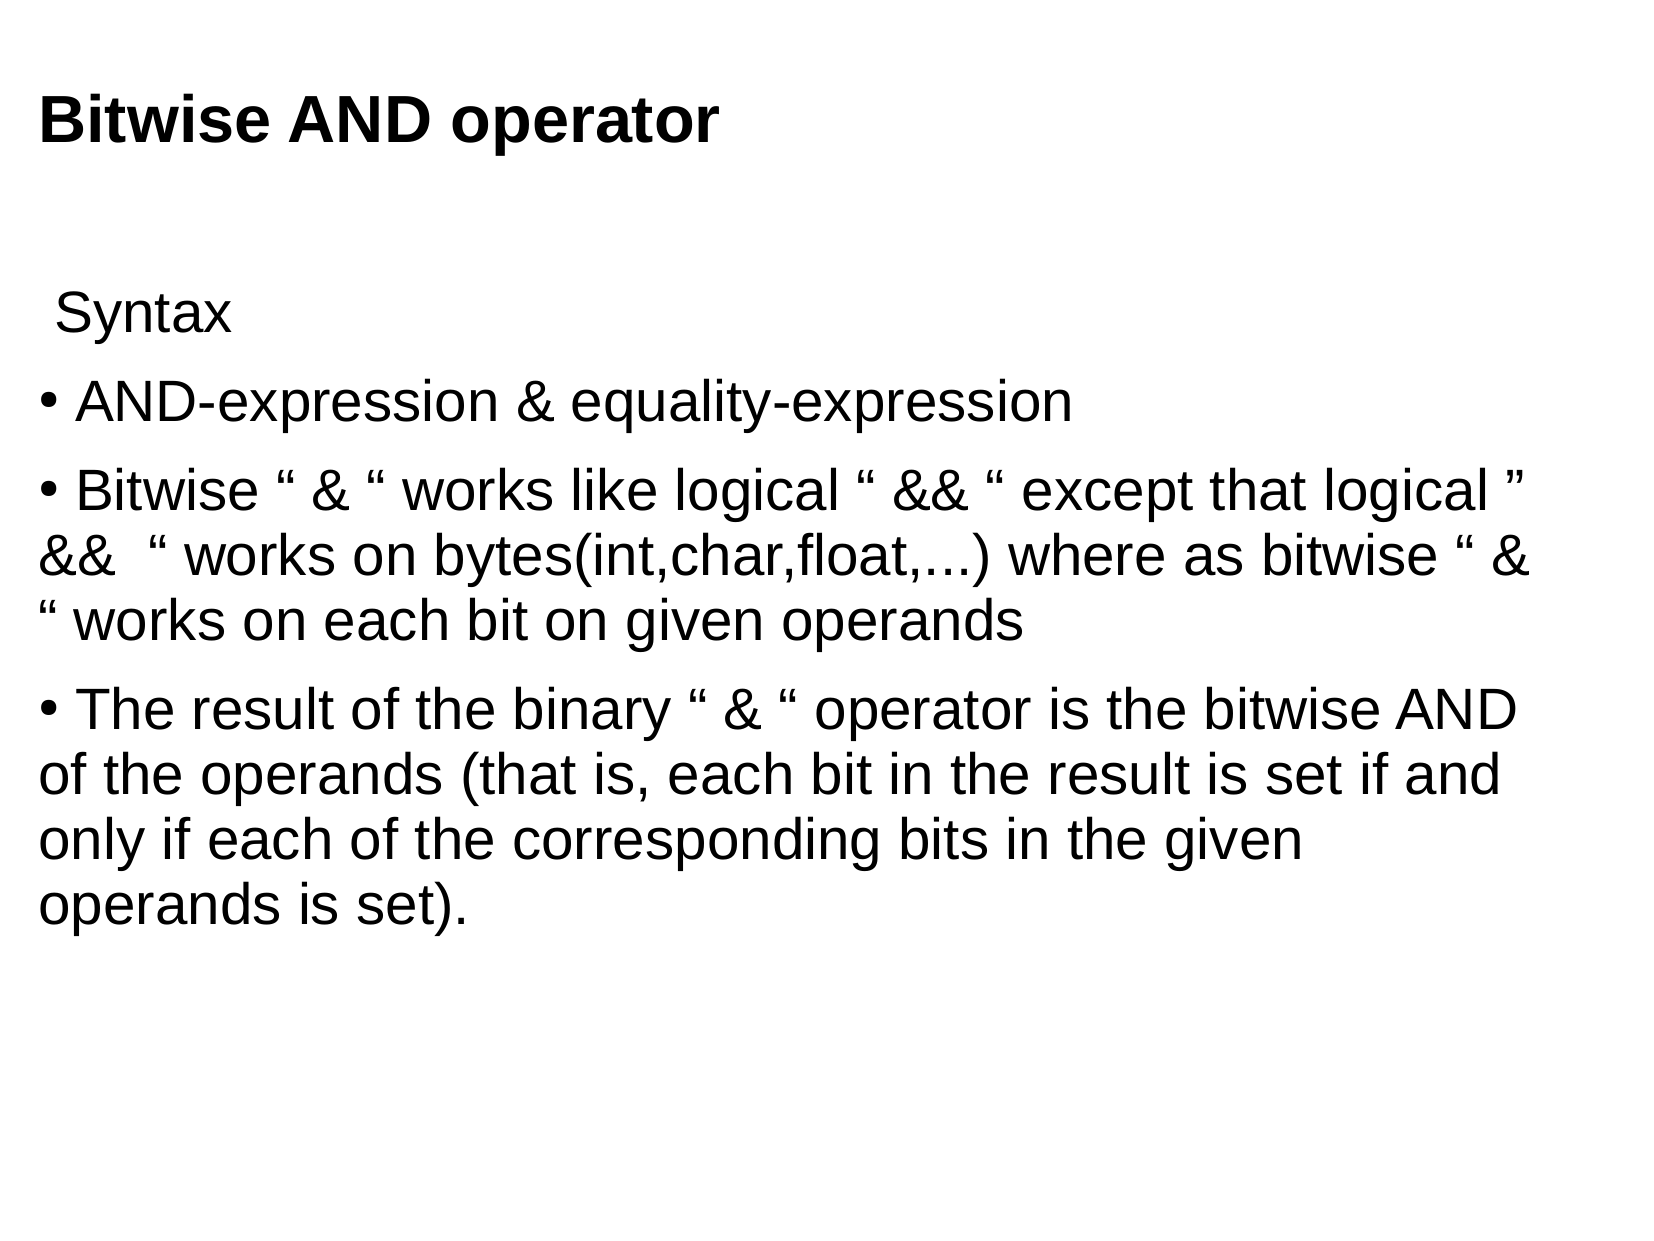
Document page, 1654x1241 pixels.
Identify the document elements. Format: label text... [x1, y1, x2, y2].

text_box Bitwise AND operator Syntax AND-expression & equality-expression Bitwise “ & “ works like logical “ && “ except that logical ” && “ works on bytes(int,char,float,...) where as bitwise “ & “ works on each bit on given operands The result of the binary “ & “ operator is the bitwise AND of the operands (that is, each bit in the result is set if and only if each of the corresponding bits in the given operands is set). [23, 75, 1576, 1201]
